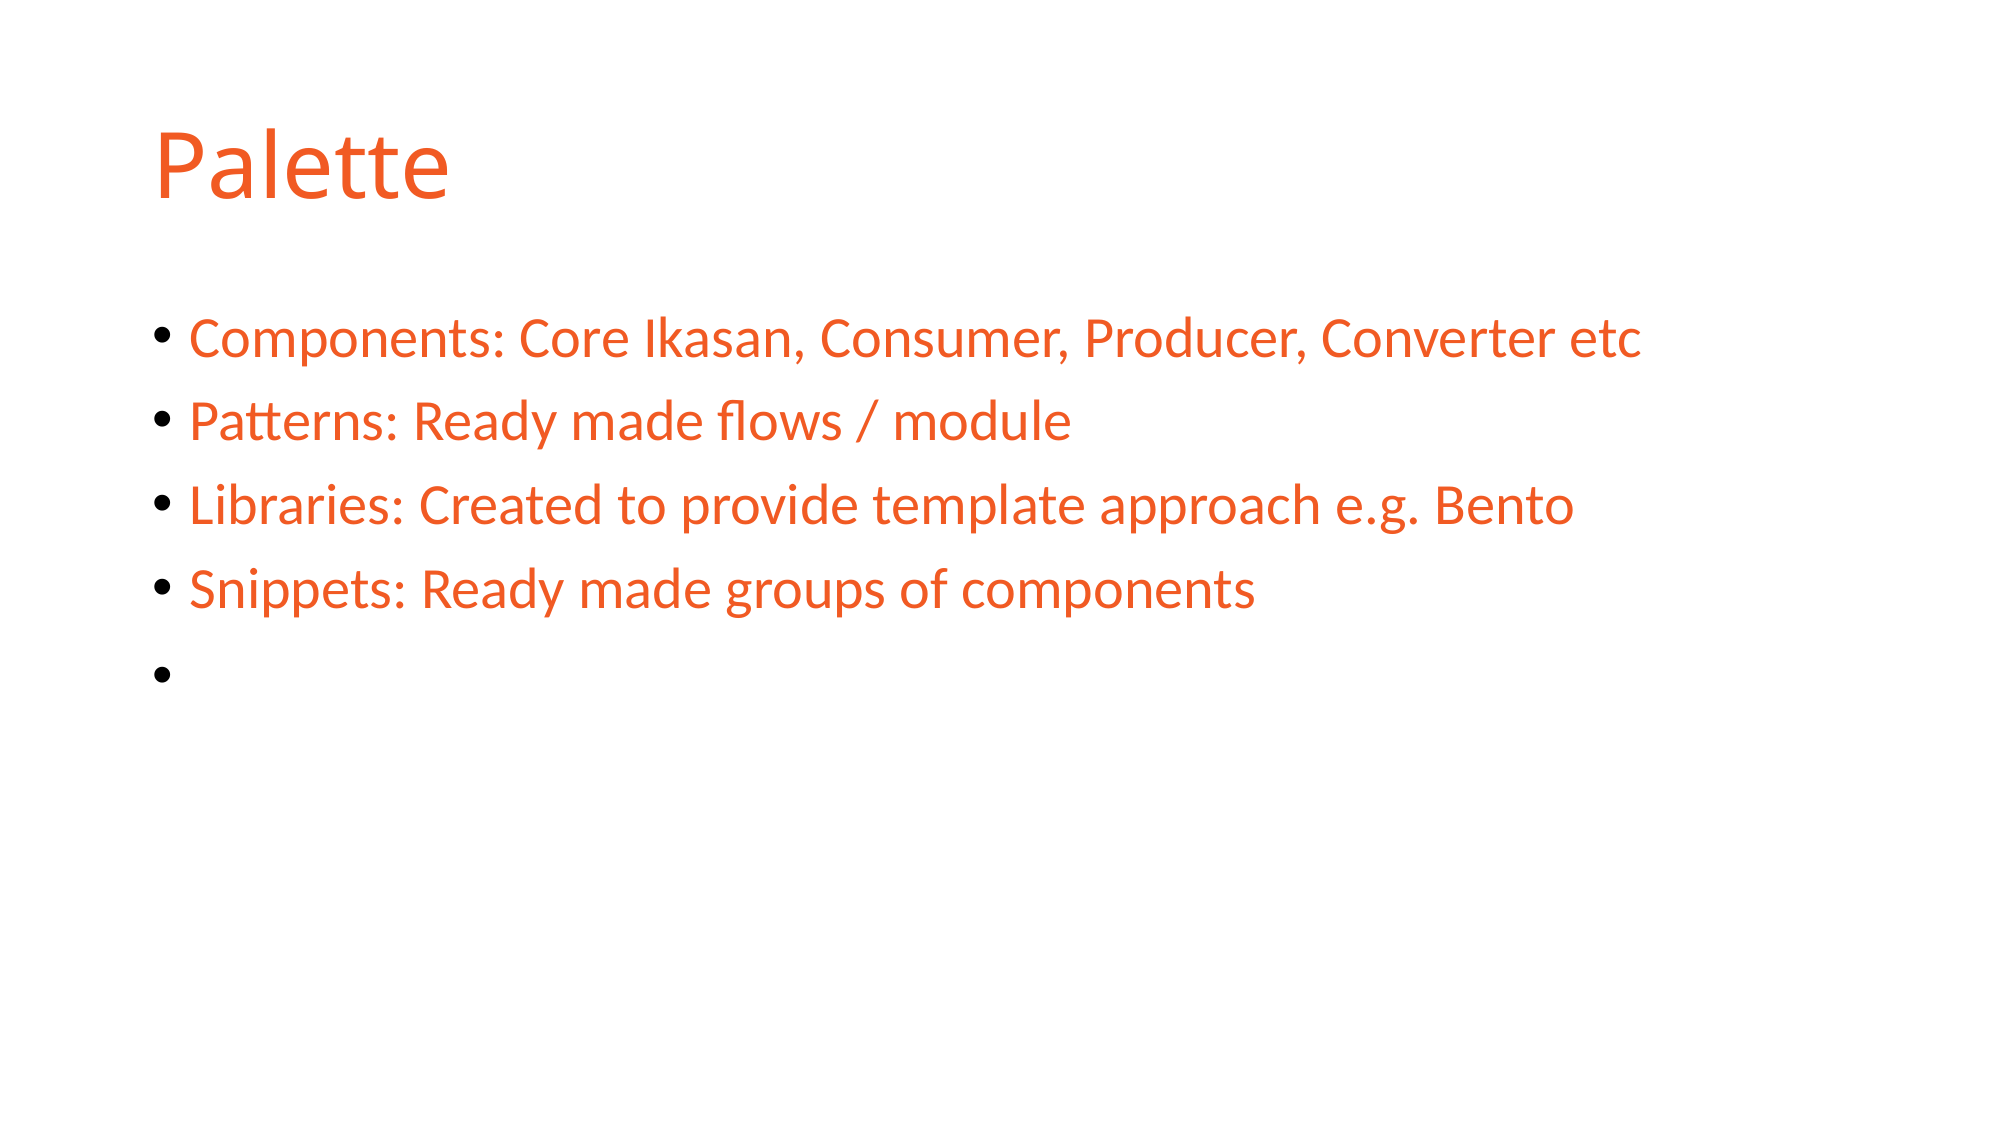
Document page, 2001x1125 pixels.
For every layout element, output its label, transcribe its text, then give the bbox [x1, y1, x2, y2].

list Components: Core Ikasan, Consumer, Producer, Converter etc Patterns: Ready made flows / module Libraries: Created to provide template approach e.g. Bento Snippets: Ready made groups of components [137, 299, 1863, 1014]
title Palette [137, 59, 1863, 278]
